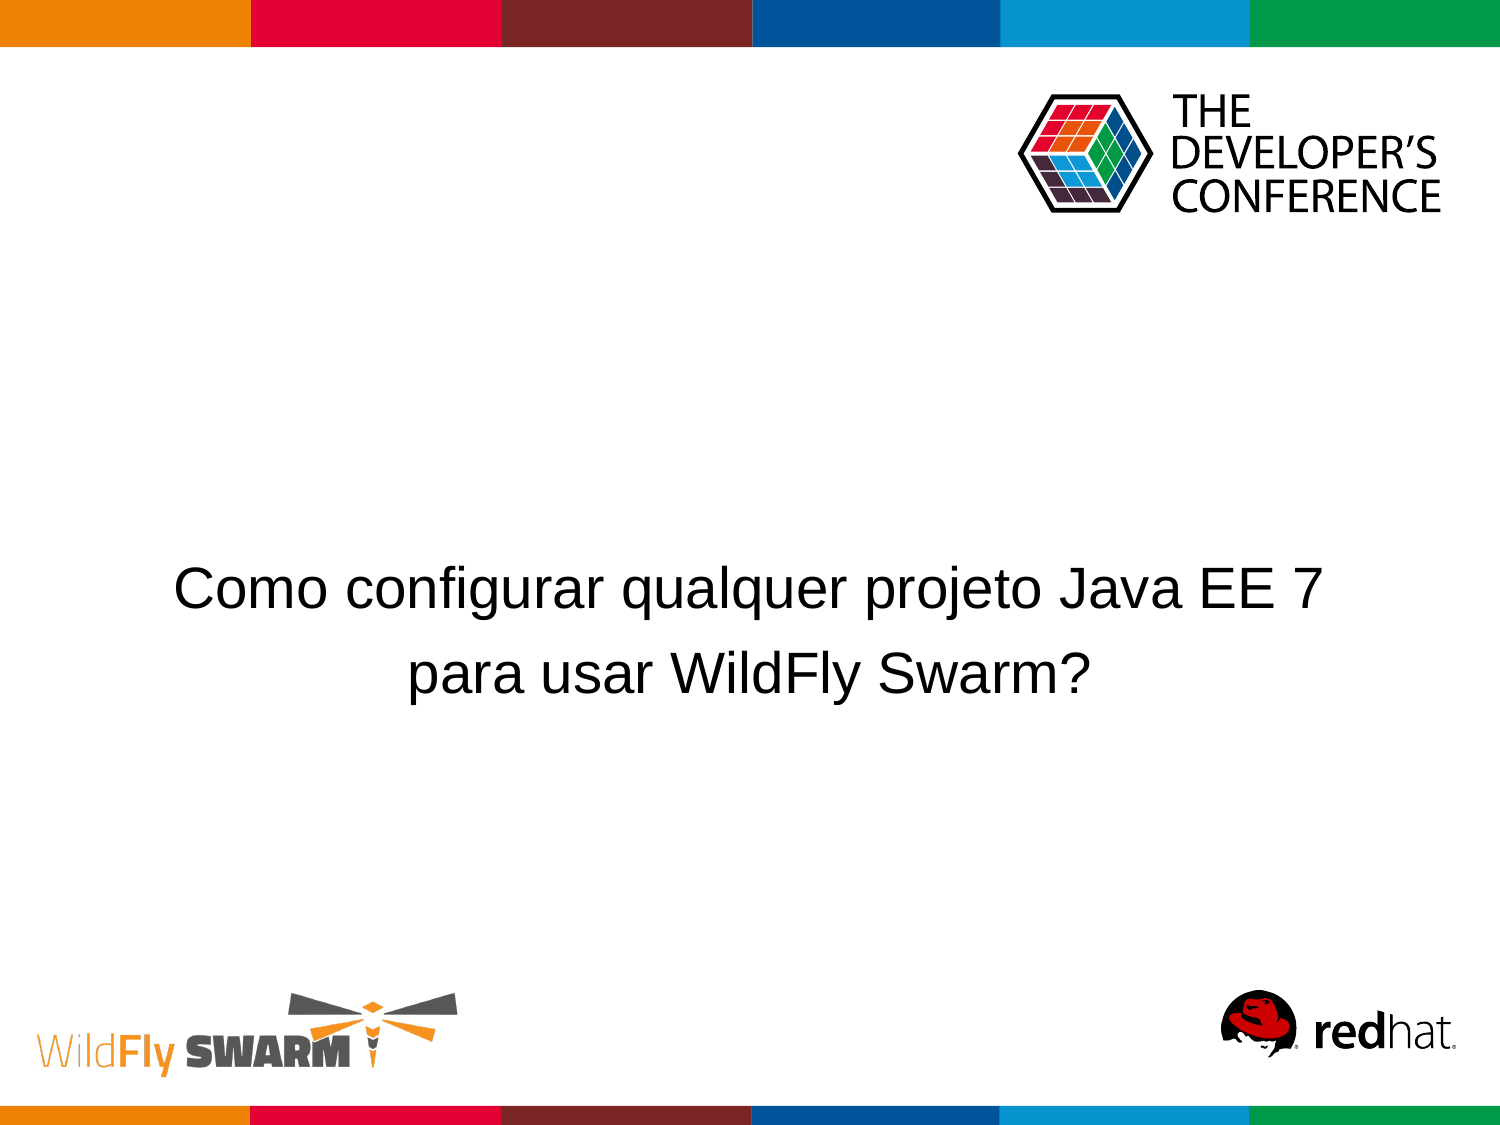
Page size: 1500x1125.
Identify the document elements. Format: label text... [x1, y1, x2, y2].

subtitle Como configurar qualquer projeto Java EE 7 para usar WildFly Swarm? [41, 255, 1459, 1000]
picture [28, 974, 466, 1095]
picture [1221, 1000, 1456, 1066]
